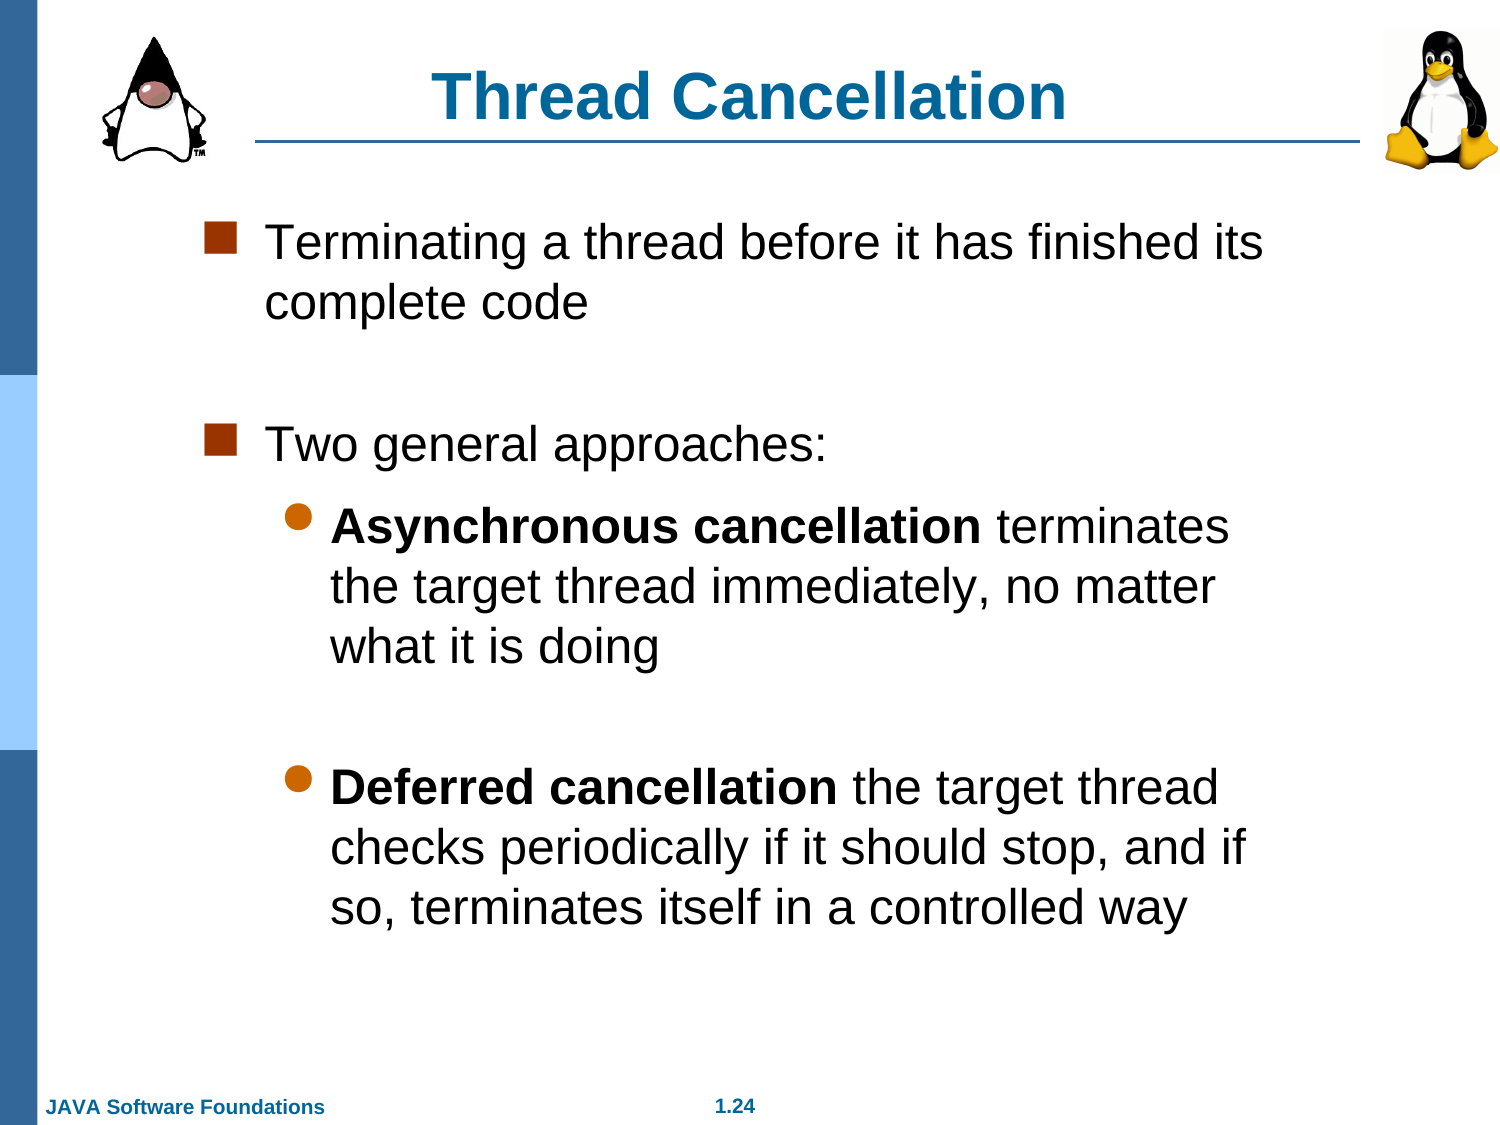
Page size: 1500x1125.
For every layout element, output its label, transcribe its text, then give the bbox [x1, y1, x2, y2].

picture [1383, 28, 1500, 173]
list Terminating a thread before it has finished its complete code Two general approaches: Asynchronous cancellation terminates the target thread immediately, no matter what it is doing Deferred cancellation the target thread checks periodically if it should stop, and if so, terminates itself in a controlled way [193, 201, 1284, 1022]
title Thread Cancellation [75, 44, 1426, 141]
picture [54, 0, 255, 200]
